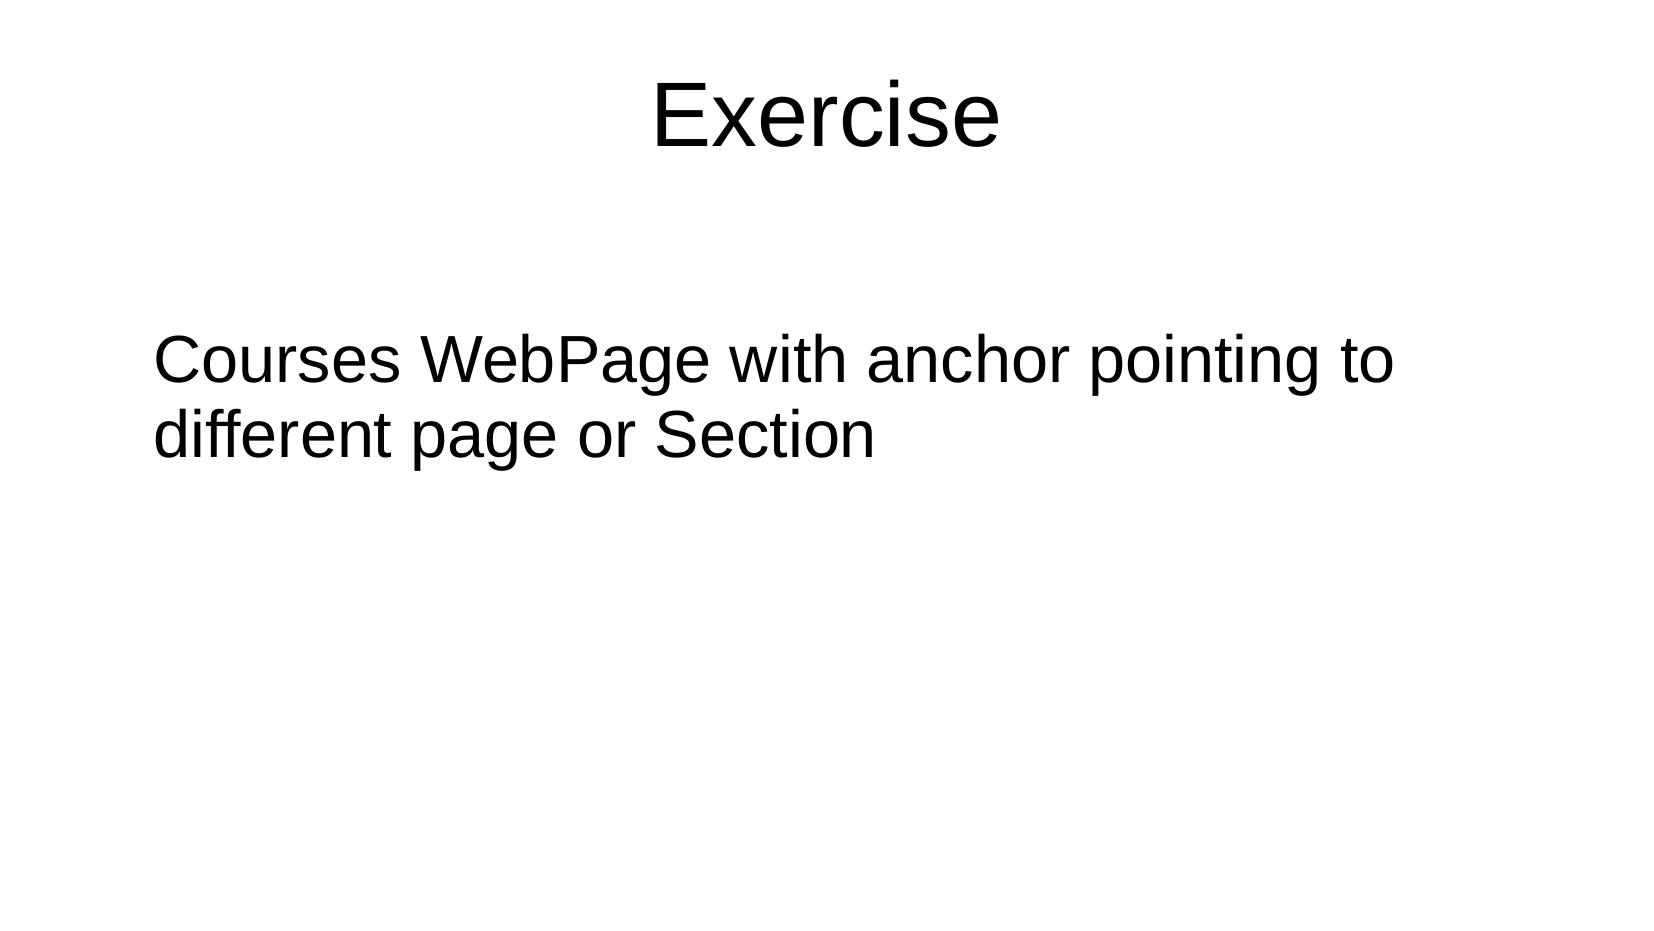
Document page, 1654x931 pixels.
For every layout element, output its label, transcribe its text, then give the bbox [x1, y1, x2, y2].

title Exercise [82, 37, 1571, 193]
list Courses WebPage with anchor pointing to different page or Section [82, 217, 1571, 758]
